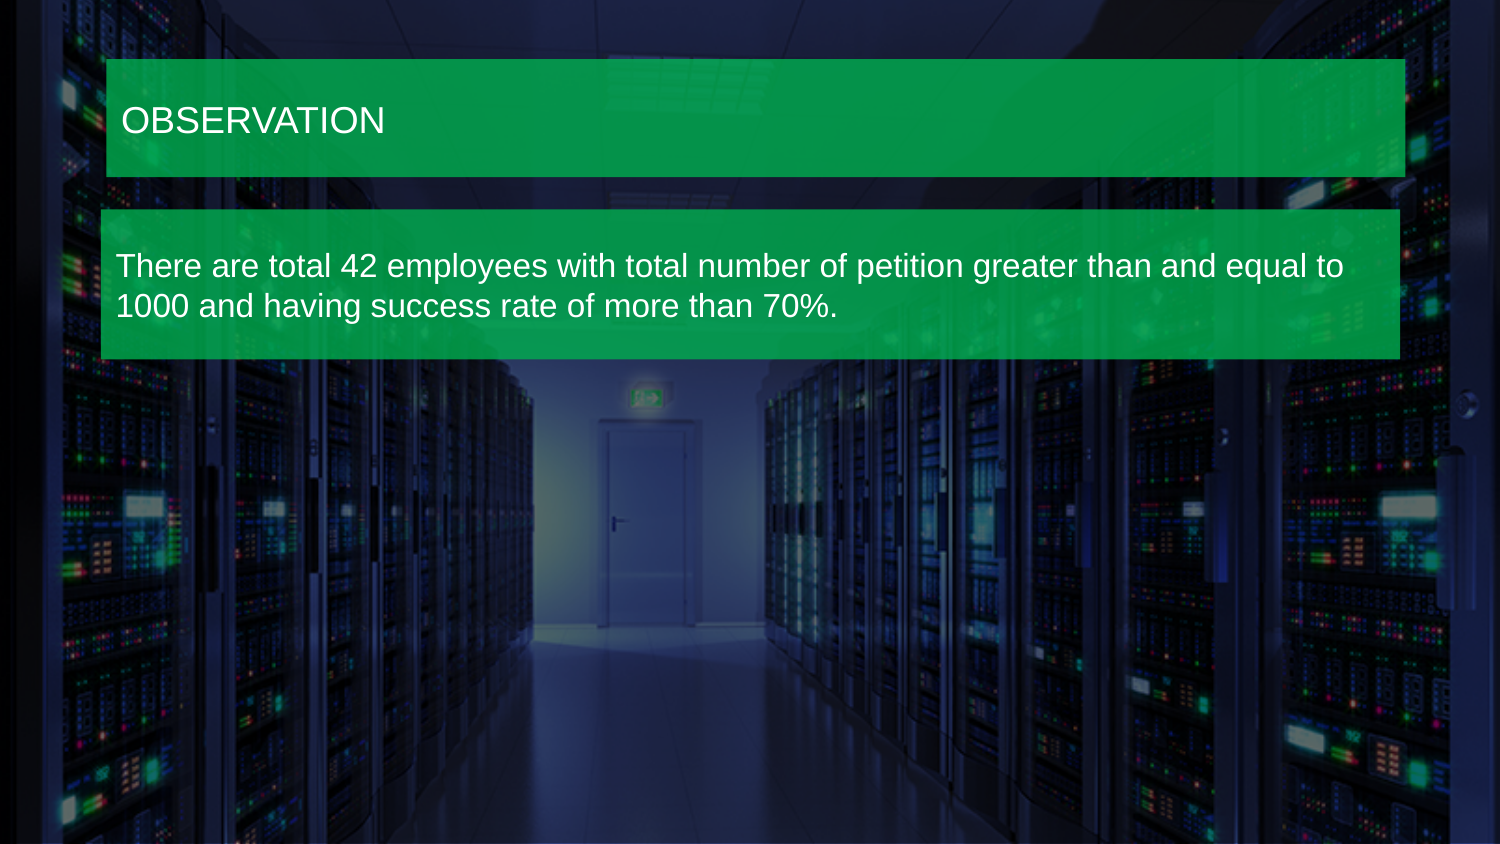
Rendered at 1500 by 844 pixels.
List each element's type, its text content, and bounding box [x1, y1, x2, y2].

text_box OBSERVATION [106, 59, 1405, 177]
text_box There are total 42 employees with total number of petition greater than and equal to 1000 and having success rate of more than 70%. [101, 209, 1400, 359]
text_box [0, 0, 1500, 844]
